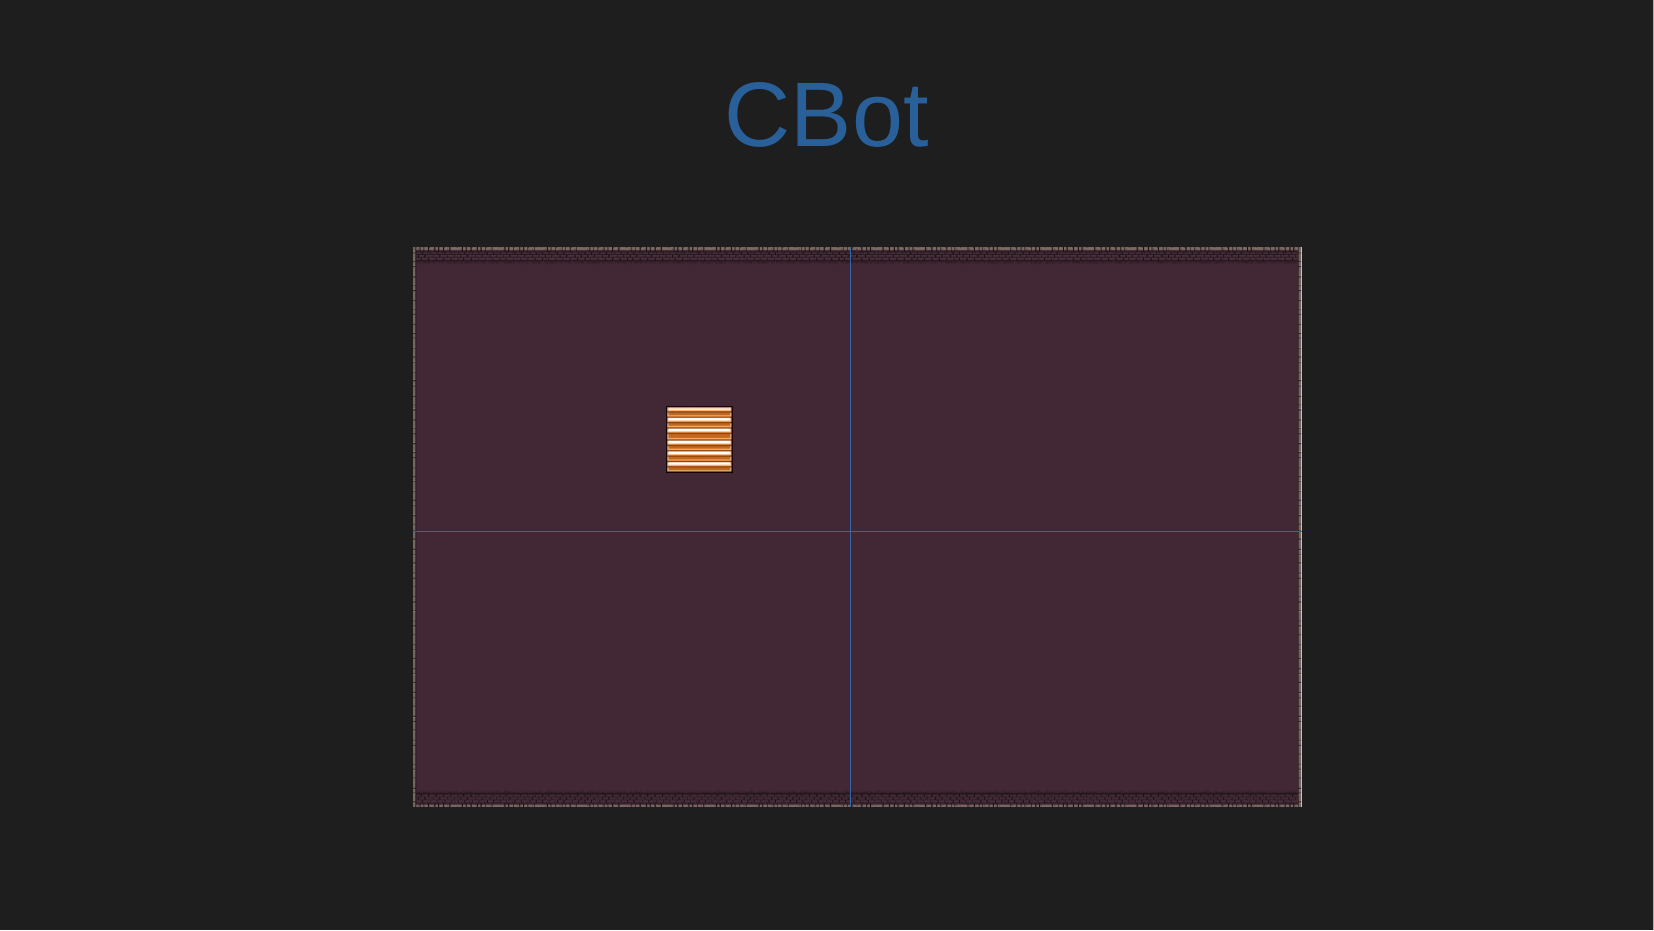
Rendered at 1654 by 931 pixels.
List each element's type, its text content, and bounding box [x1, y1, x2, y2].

picture [413, 247, 1302, 531]
picture [413, 532, 850, 807]
picture [851, 532, 1302, 807]
title CBot [82, 37, 1571, 193]
